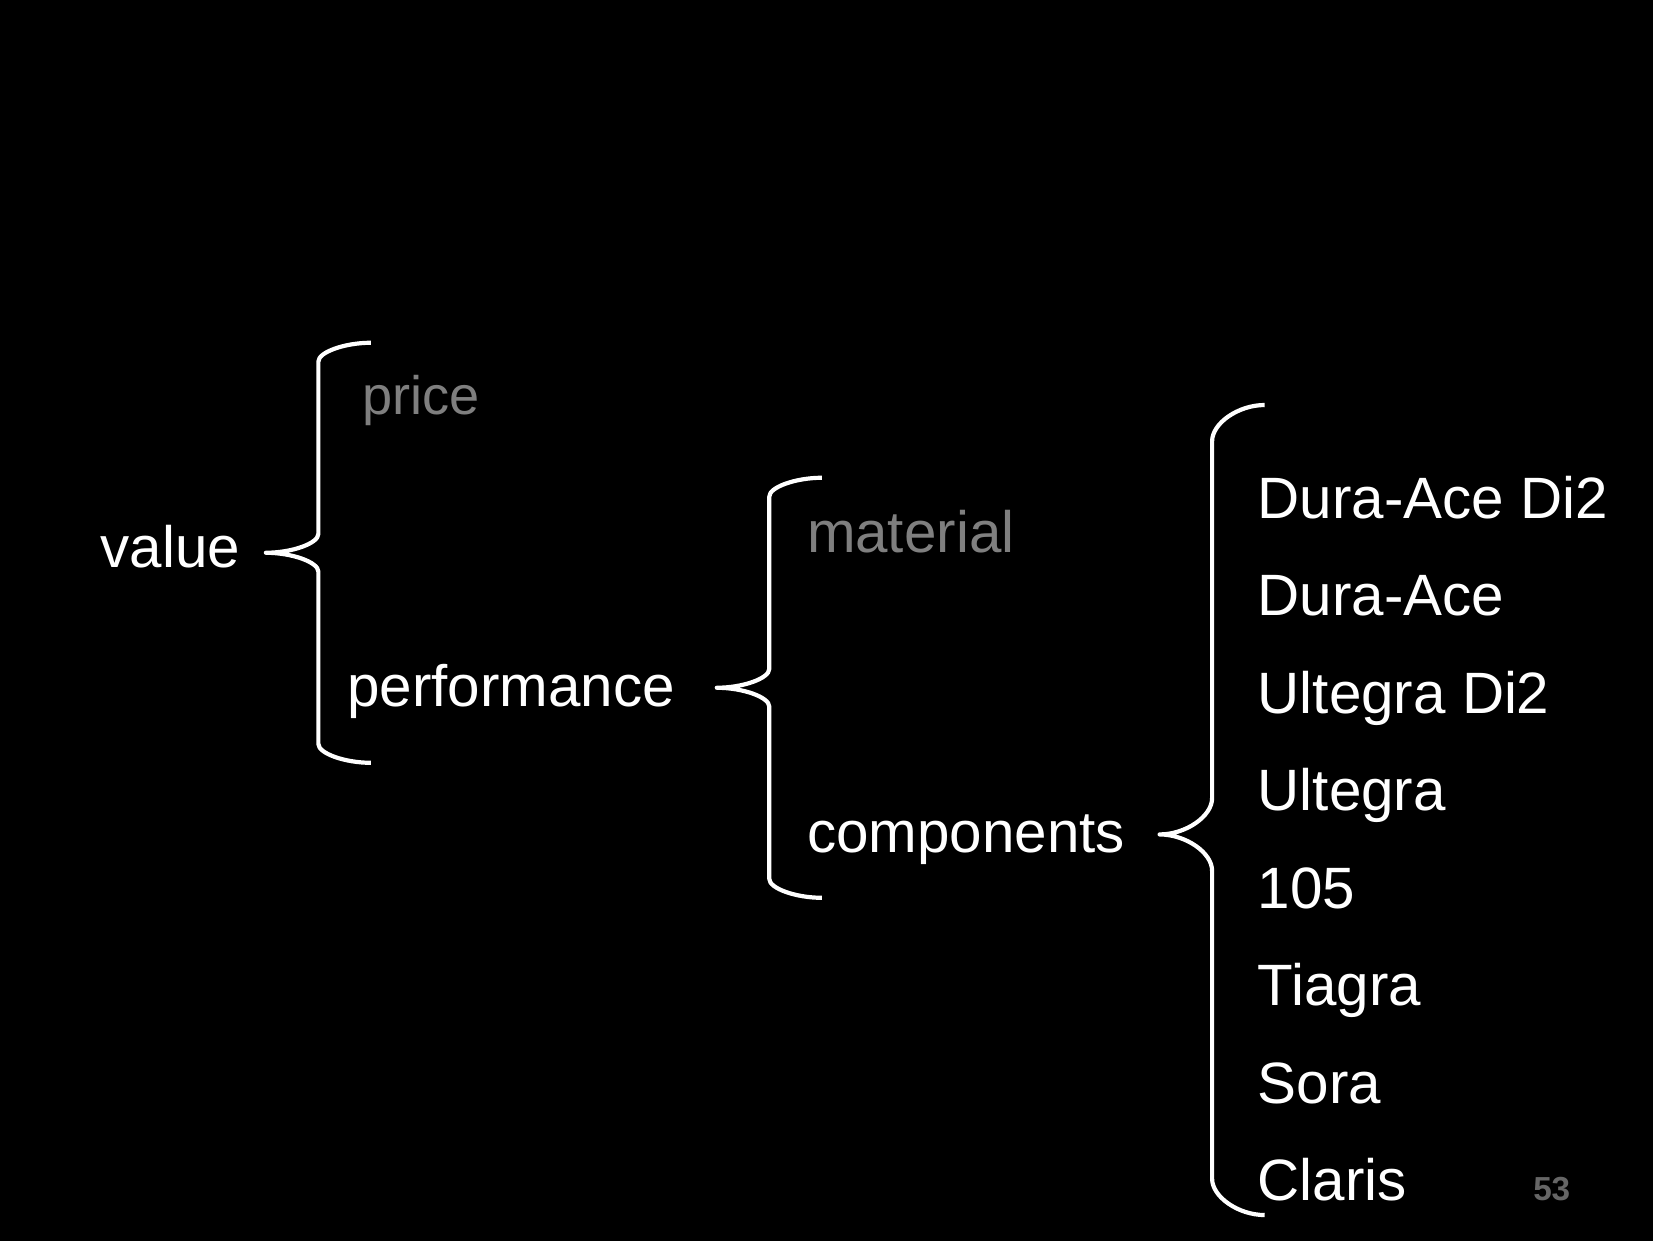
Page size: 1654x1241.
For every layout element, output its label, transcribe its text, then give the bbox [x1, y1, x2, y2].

text_box performance [332, 645, 738, 748]
text_box value [85, 507, 281, 588]
text_box material [792, 492, 1198, 595]
text_box [346, 360, 512, 436]
text_box components [1178, 825, 1198, 844]
text_box components [792, 792, 1198, 895]
text_box Dura-Ace Di2 Dura-Ace Ultegra Di2 Ultegra 105 Tiagra Sora Claris [1243, 425, 1626, 1188]
text_box [792, 495, 1052, 571]
text_box price [347, 357, 663, 434]
